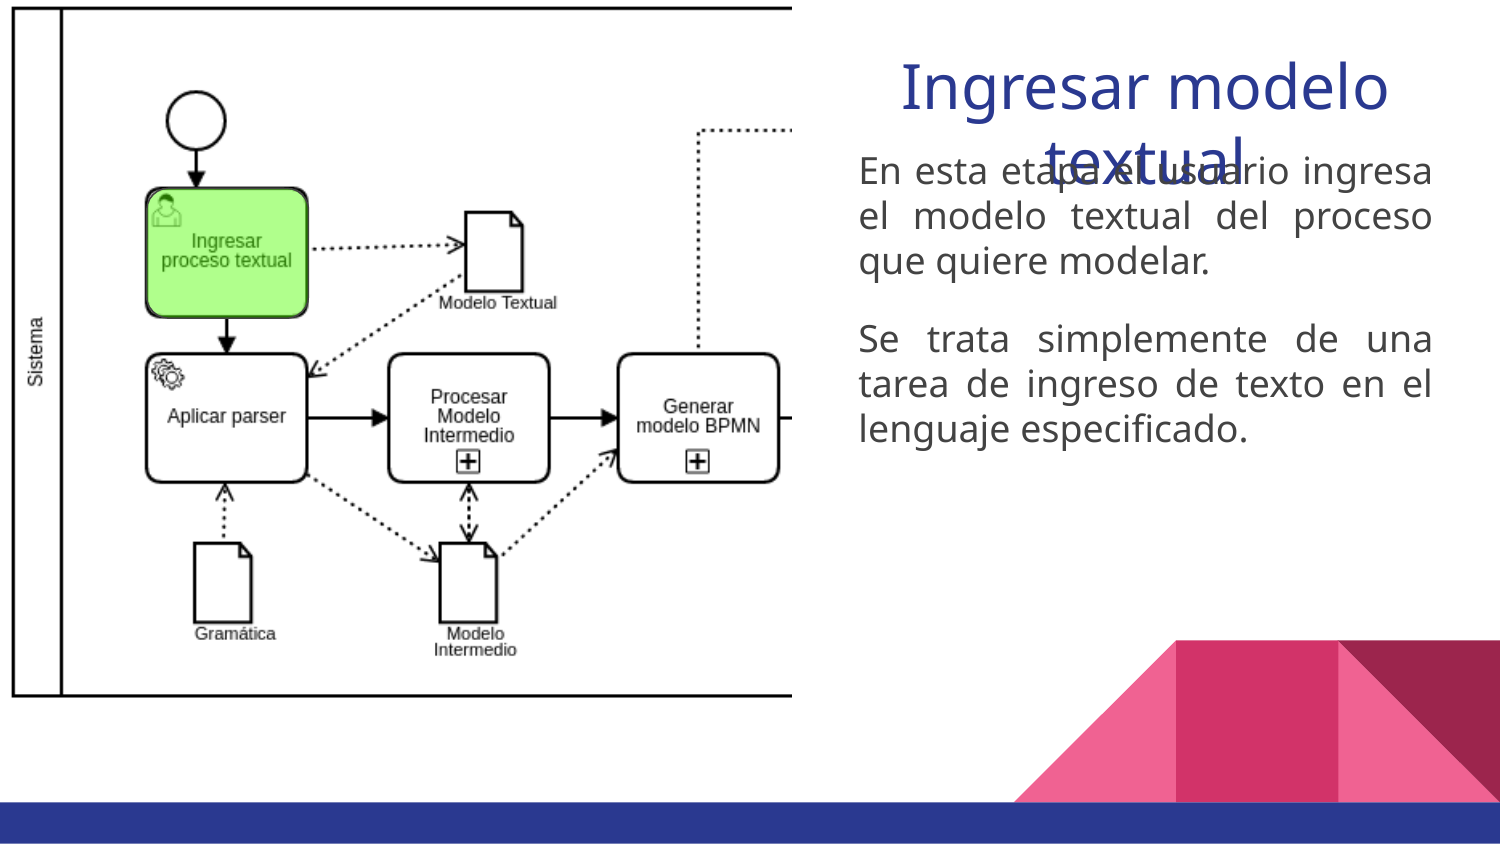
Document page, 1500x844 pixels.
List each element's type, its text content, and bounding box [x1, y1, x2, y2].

list En esta etapa el usuario ingresa el modelo textual del proceso que quiere modelar. Se trata simplemente de una tarea de ingreso de texto en el lenguaje especificado. [843, 132, 1449, 750]
text_box [146, 188, 309, 319]
picture [4, 0, 792, 743]
title Ingresar modelo textual [791, 31, 1500, 132]
